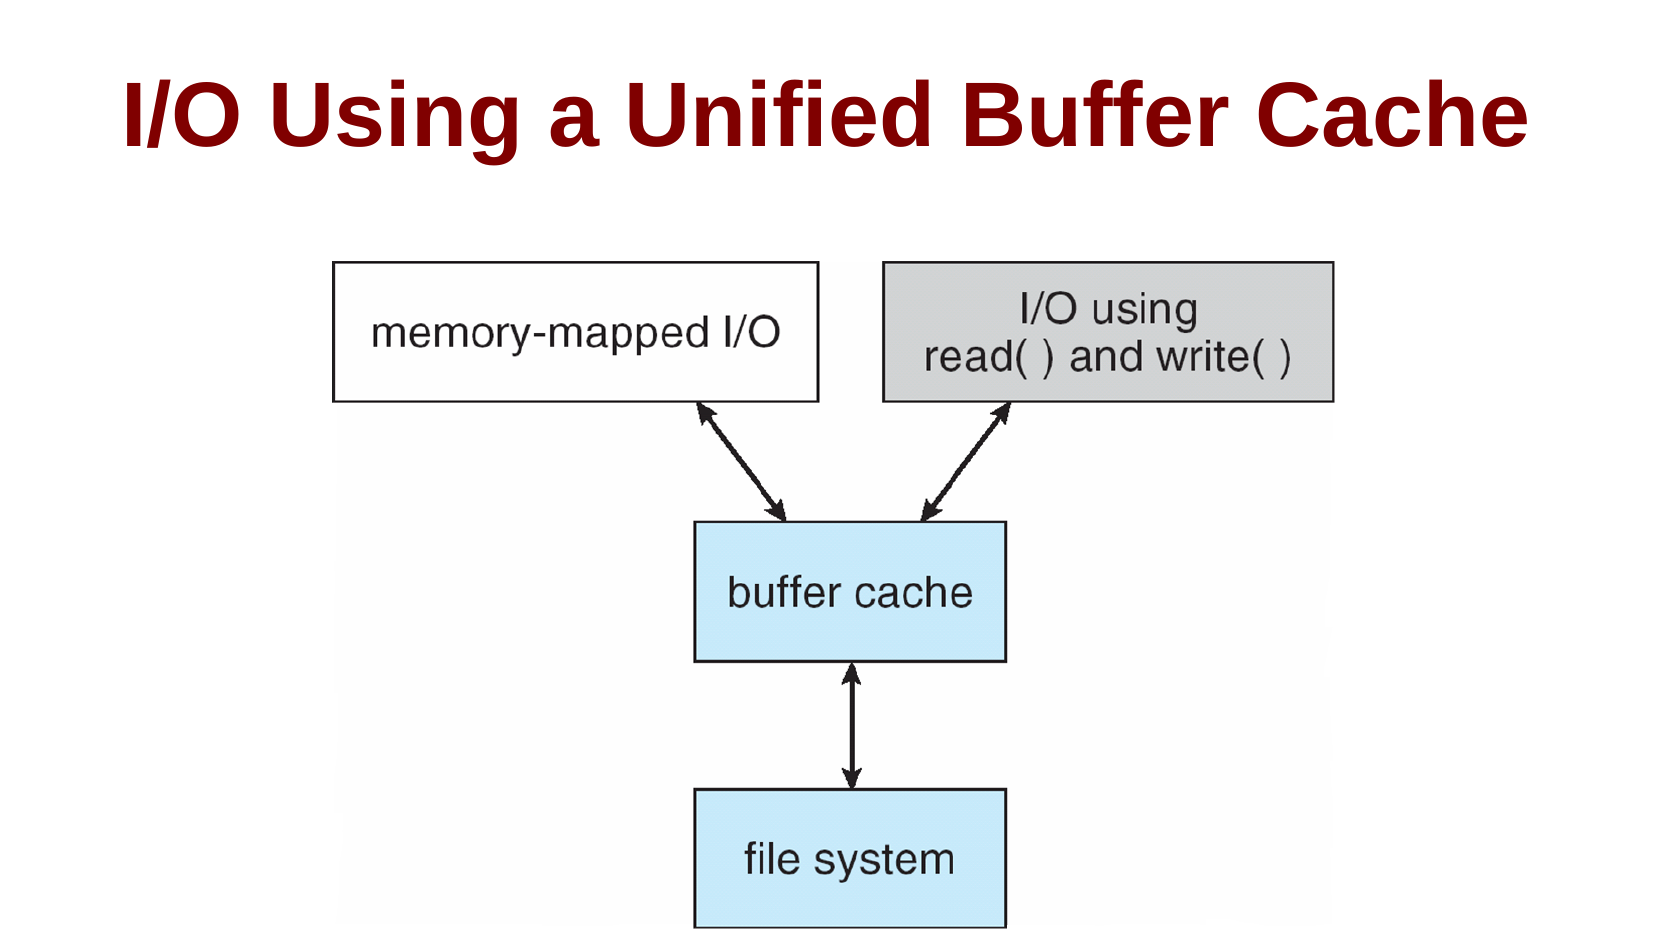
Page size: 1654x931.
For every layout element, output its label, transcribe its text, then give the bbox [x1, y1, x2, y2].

picture [330, 259, 1335, 929]
title I/O Using a Unified Buffer Cache [82, 37, 1571, 193]
